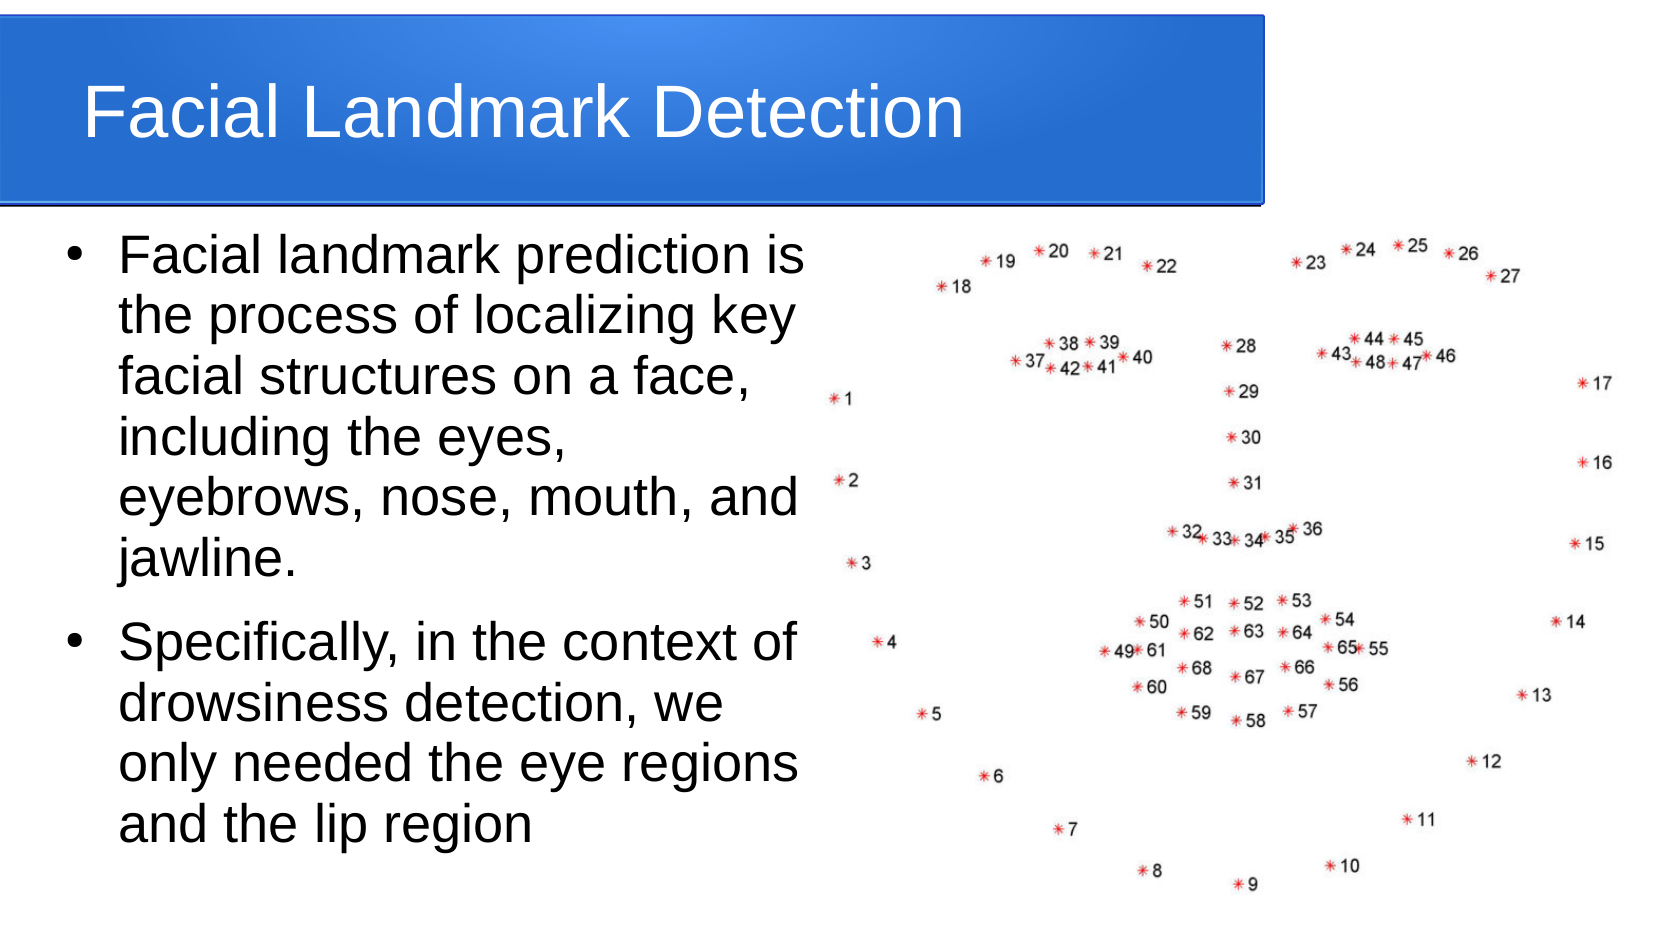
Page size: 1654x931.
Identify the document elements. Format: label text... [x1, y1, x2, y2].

picture [808, 224, 1619, 898]
list Facial landmark prediction is the process of localizing key facial structures on a face, including the eyes, eyebrows, nose, mouth, and jawline. Specifically, in the context of drowsiness detection, we only needed the eye regions and the lip region [47, 224, 808, 886]
title Facial Landmark Detection [82, 35, 1235, 189]
